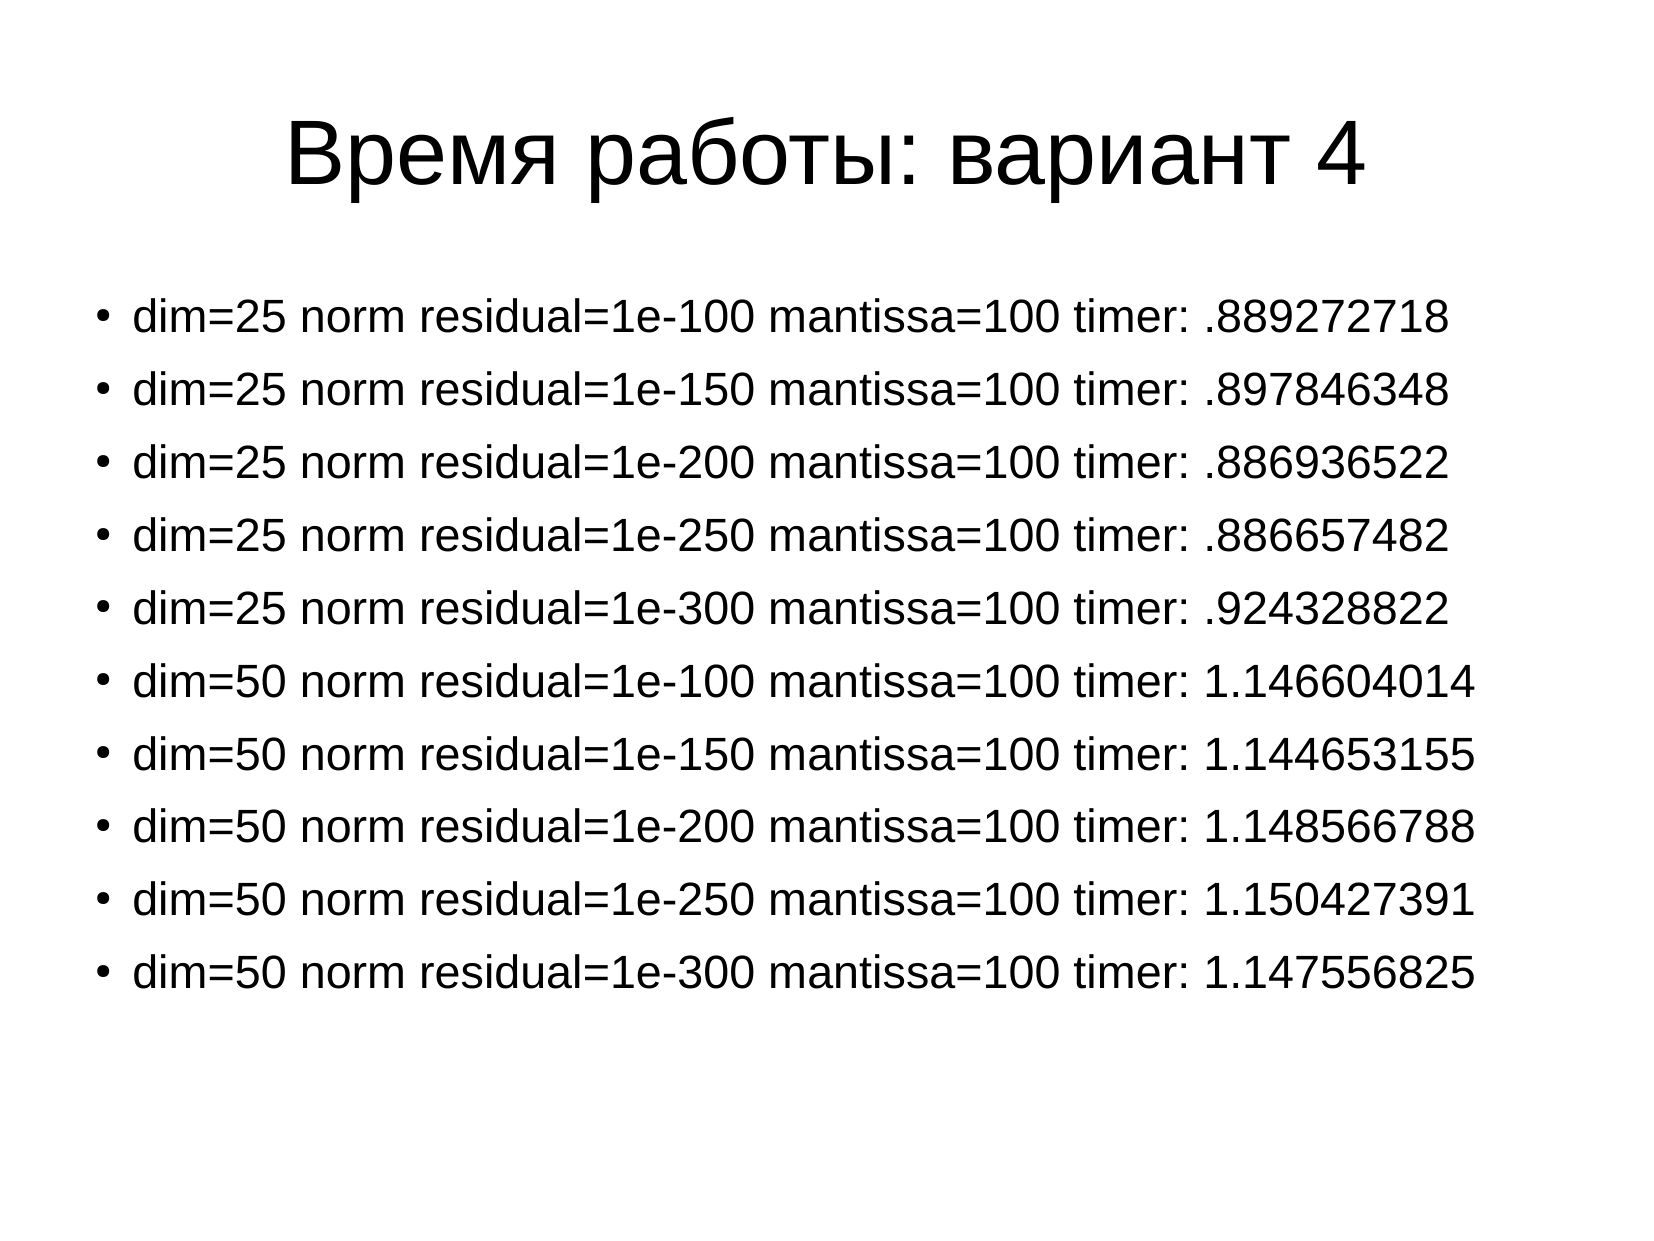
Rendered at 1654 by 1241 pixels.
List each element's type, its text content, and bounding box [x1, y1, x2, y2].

list dim=25 norm residual=1e-100 mantissa=100 timer: .889272718 dim=25 norm residual=1e-150 mantissa=100 timer: .897846348 dim=25 norm residual=1e-200 mantissa=100 timer: .886936522 dim=25 norm residual=1e-250 mantissa=100 timer: .886657482 dim=25 norm residual=1e-300 mantissa=100 timer: .924328822 dim=50 norm residual=1e-100 mantissa=100 timer: 1.146604014 dim=50 norm residual=1e-150 mantissa=100 timer: 1.144653155 dim=50 norm residual=1e-200 mantissa=100 timer: 1.148566788 dim=50 norm residual=1e-250 mantissa=100 timer: 1.150427391 dim=50 norm residual=1e-300 mantissa=100 timer: 1.147556825 [82, 290, 1571, 1010]
title Время работы: вариант 4 [82, 49, 1571, 257]
